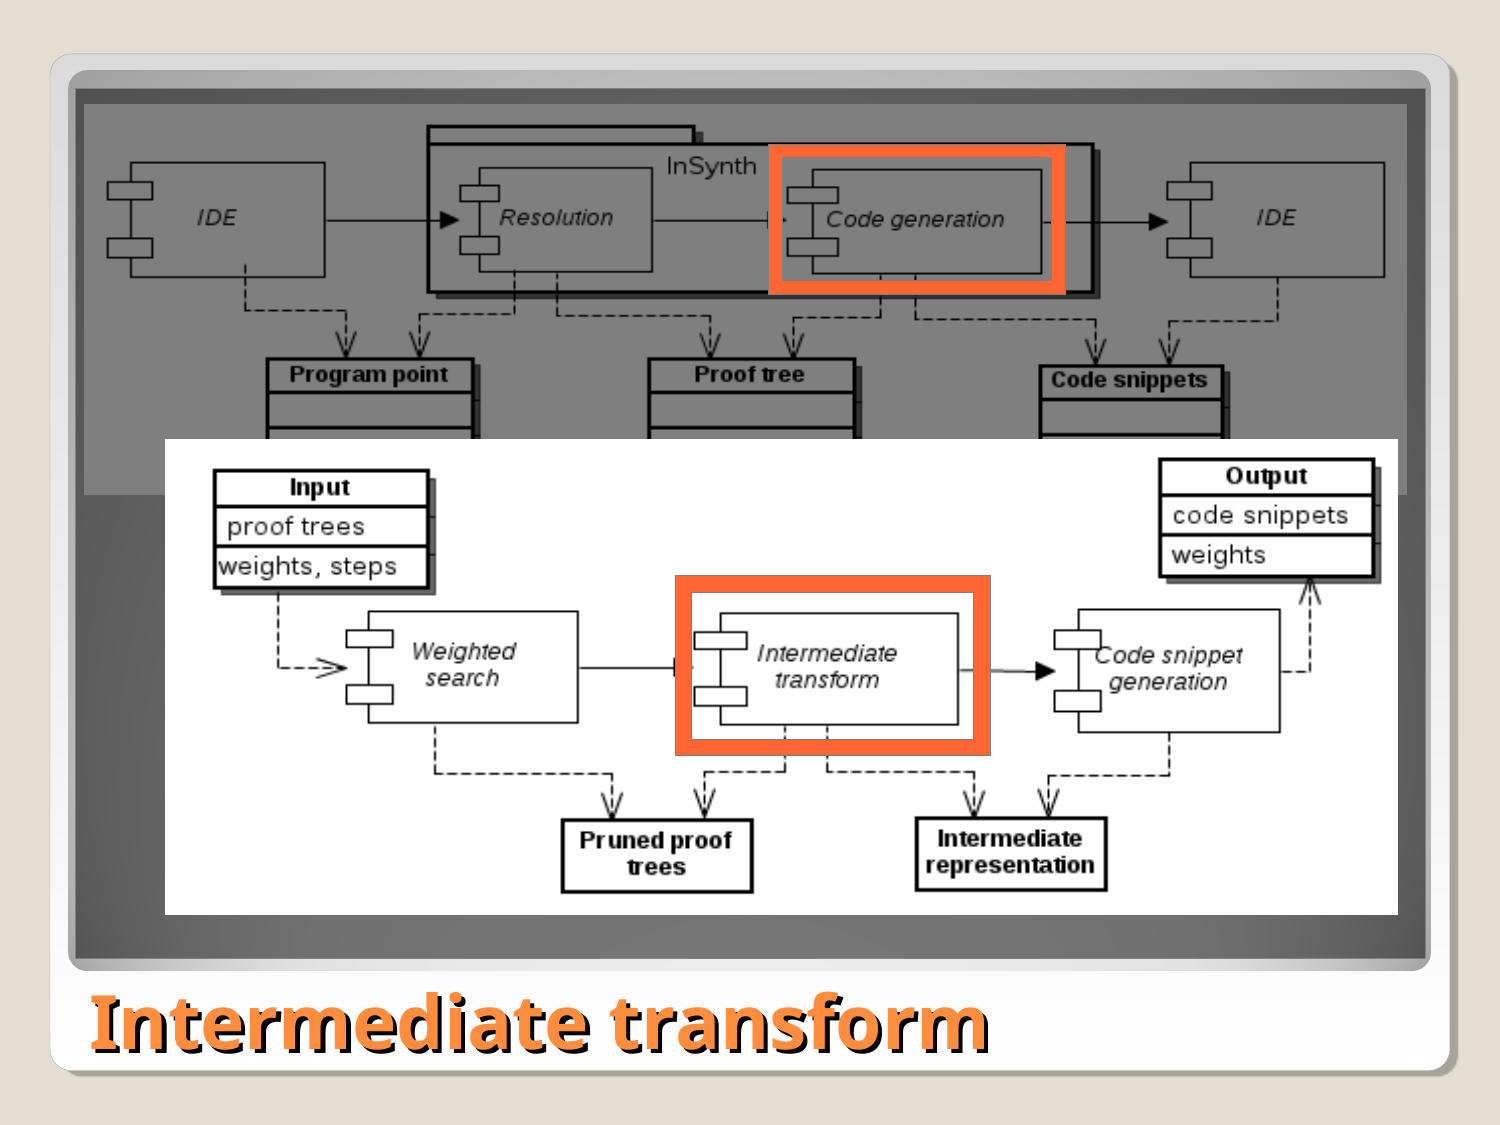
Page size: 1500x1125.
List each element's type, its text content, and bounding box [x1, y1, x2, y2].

picture [165, 439, 1398, 916]
text_box Intermediate transform [75, 959, 1418, 1073]
text_box [75, 88, 1426, 959]
picture [67, 69, 1432, 972]
